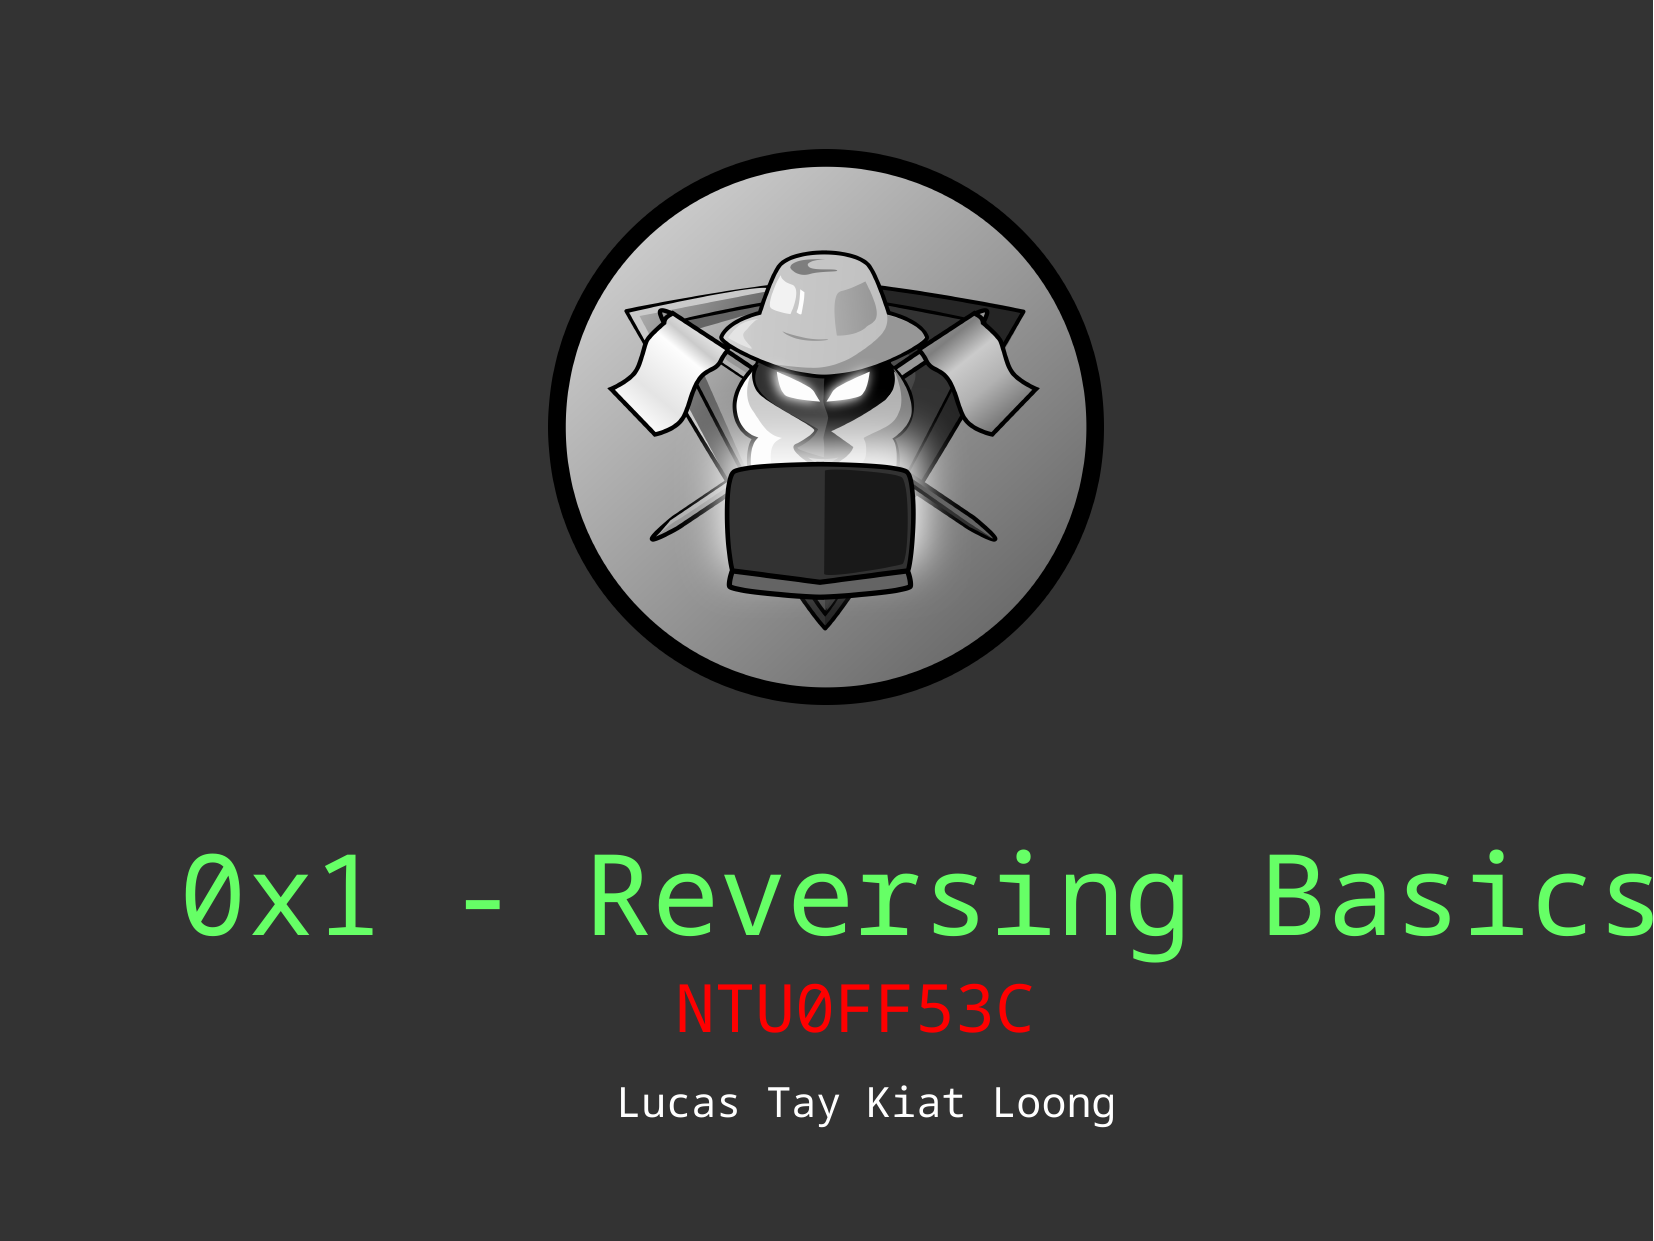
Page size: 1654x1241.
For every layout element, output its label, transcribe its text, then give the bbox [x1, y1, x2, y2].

picture [548, 149, 1104, 654]
text_box 0x1 - Reversing Basics [164, 654, 1489, 962]
text_box NTU0FF53C [660, 953, 993, 1036]
text_box Lucas Tay Kiat Loong [601, 1065, 1052, 1122]
